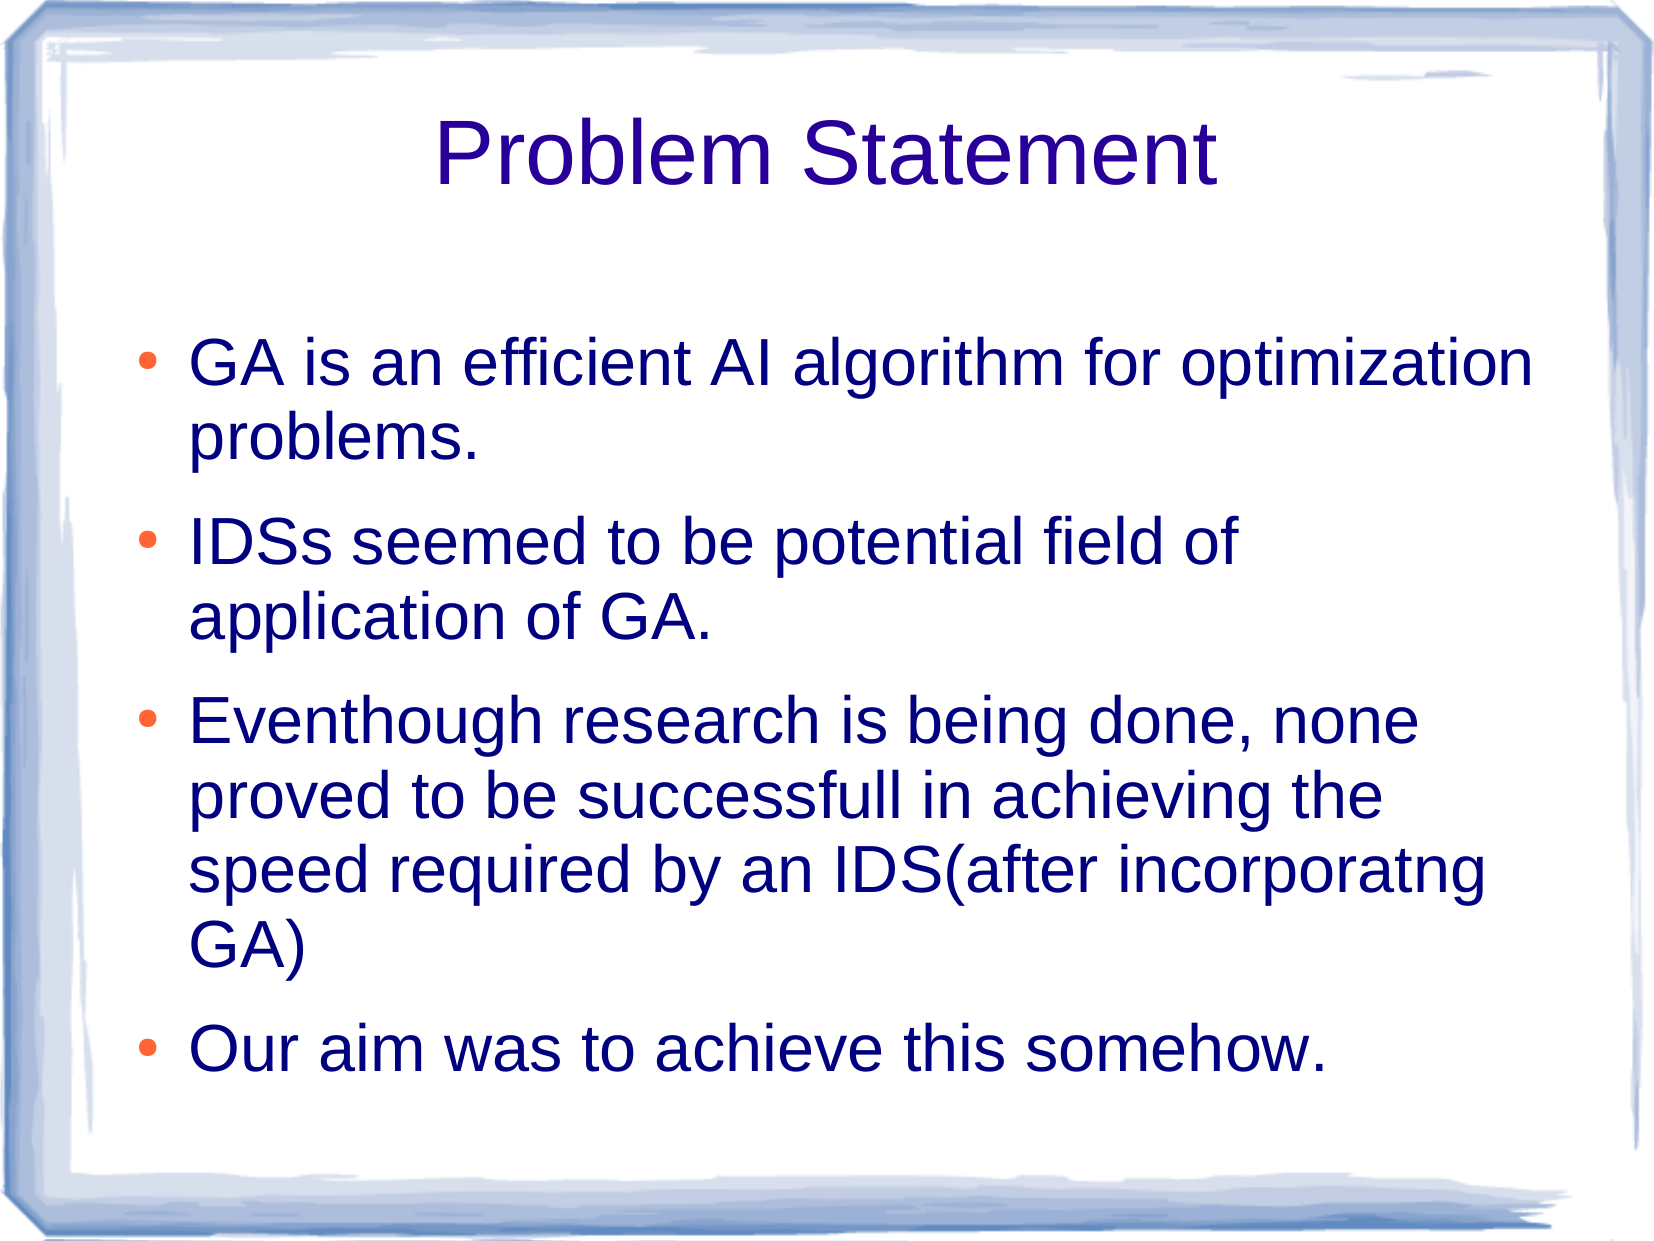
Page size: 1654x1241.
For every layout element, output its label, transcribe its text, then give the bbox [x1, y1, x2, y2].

title Problem Statement [82, 56, 1571, 250]
picture [0, 0, 1654, 1241]
list GA is an efficient AI algorithm for optimization problems. IDSs seemed to be potential field of application of GA. Eventhough research is being done, none proved to be successfull in achieving the speed required by an IDS(after incorporatng GA) Our aim was to achieve this somehow. [118, 324, 1571, 1129]
